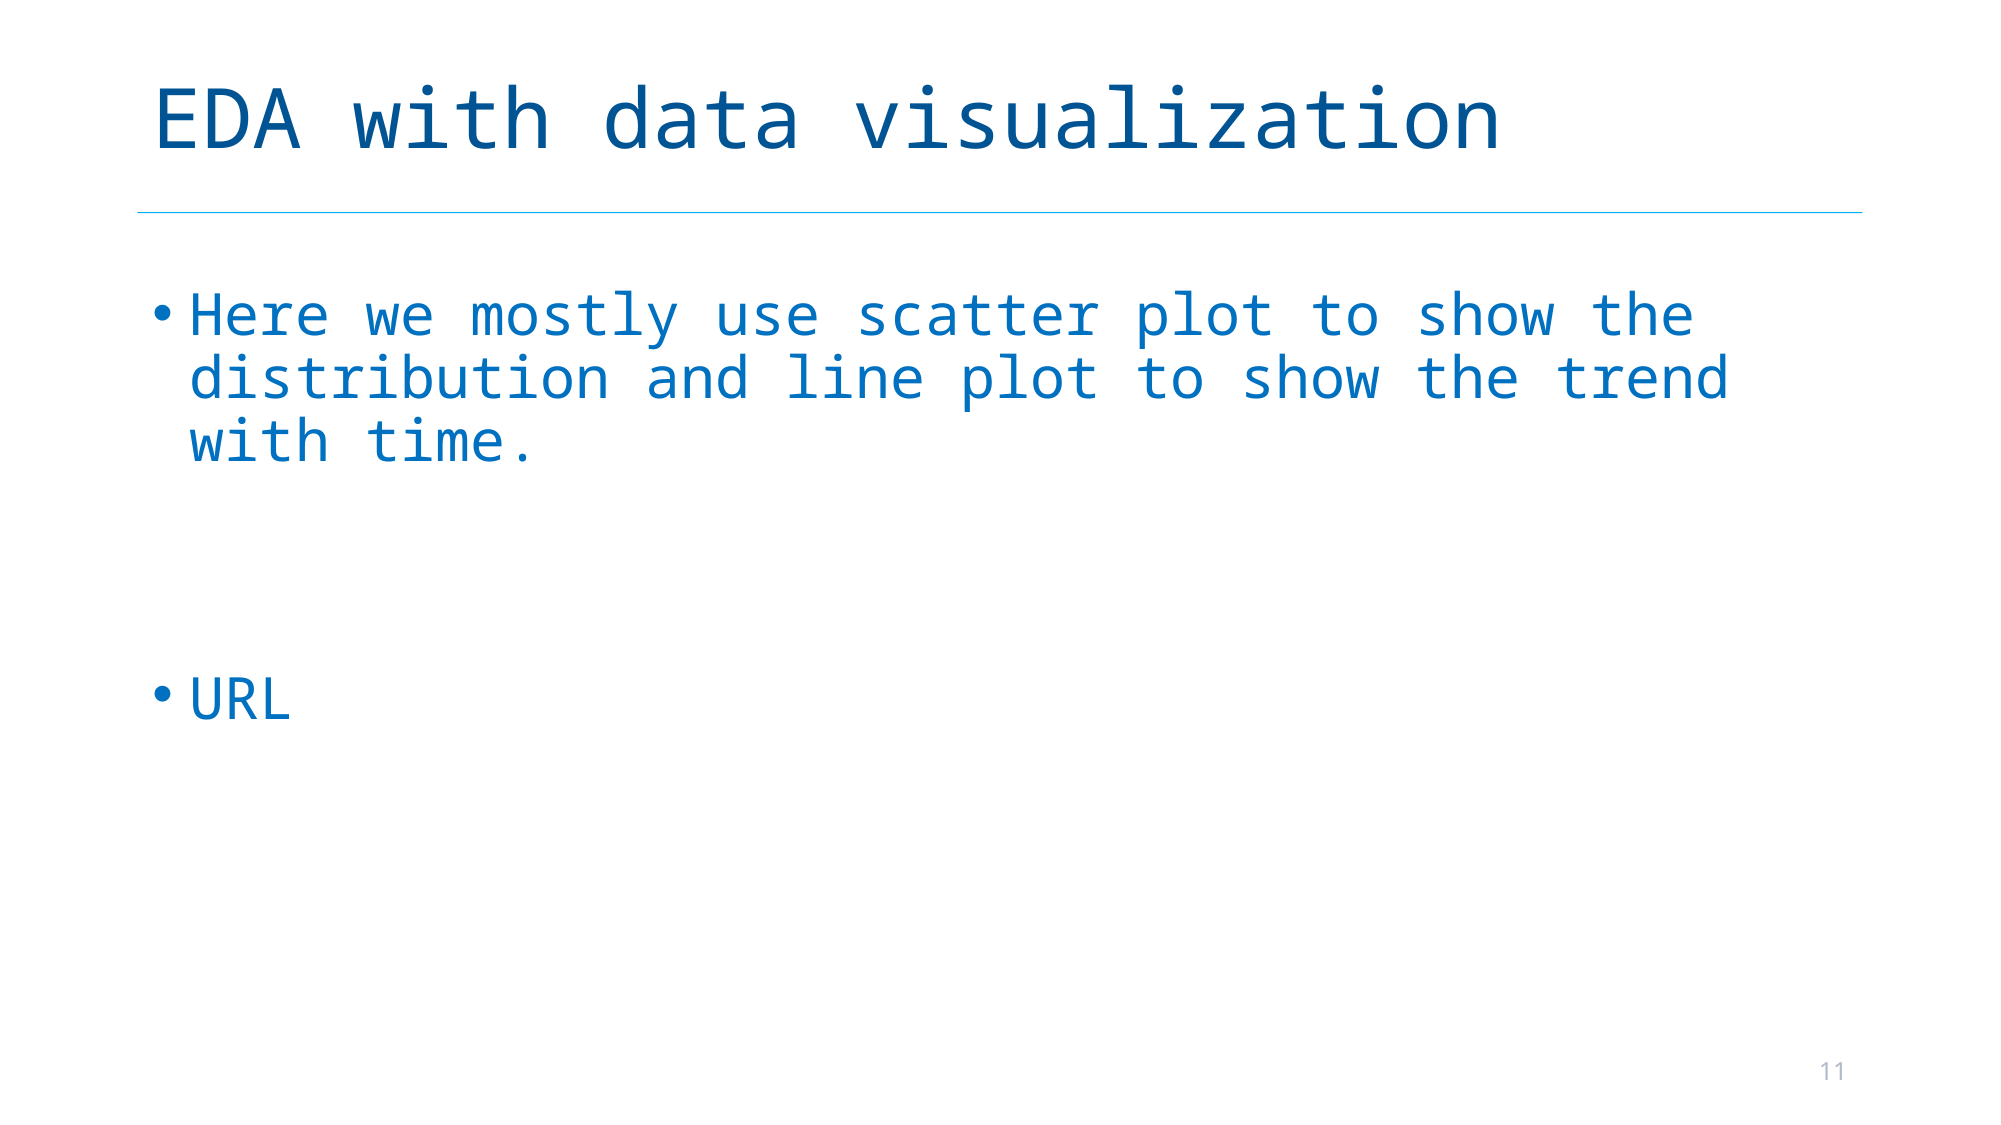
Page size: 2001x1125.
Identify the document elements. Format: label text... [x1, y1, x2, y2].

list Here we mostly use scatter plot to show the distribution and line plot to show the trend with time. URL [137, 277, 1863, 992]
title EDA with data visualization [137, 13, 1863, 231]
slide_number 41 [1412, 1042, 1863, 1103]
